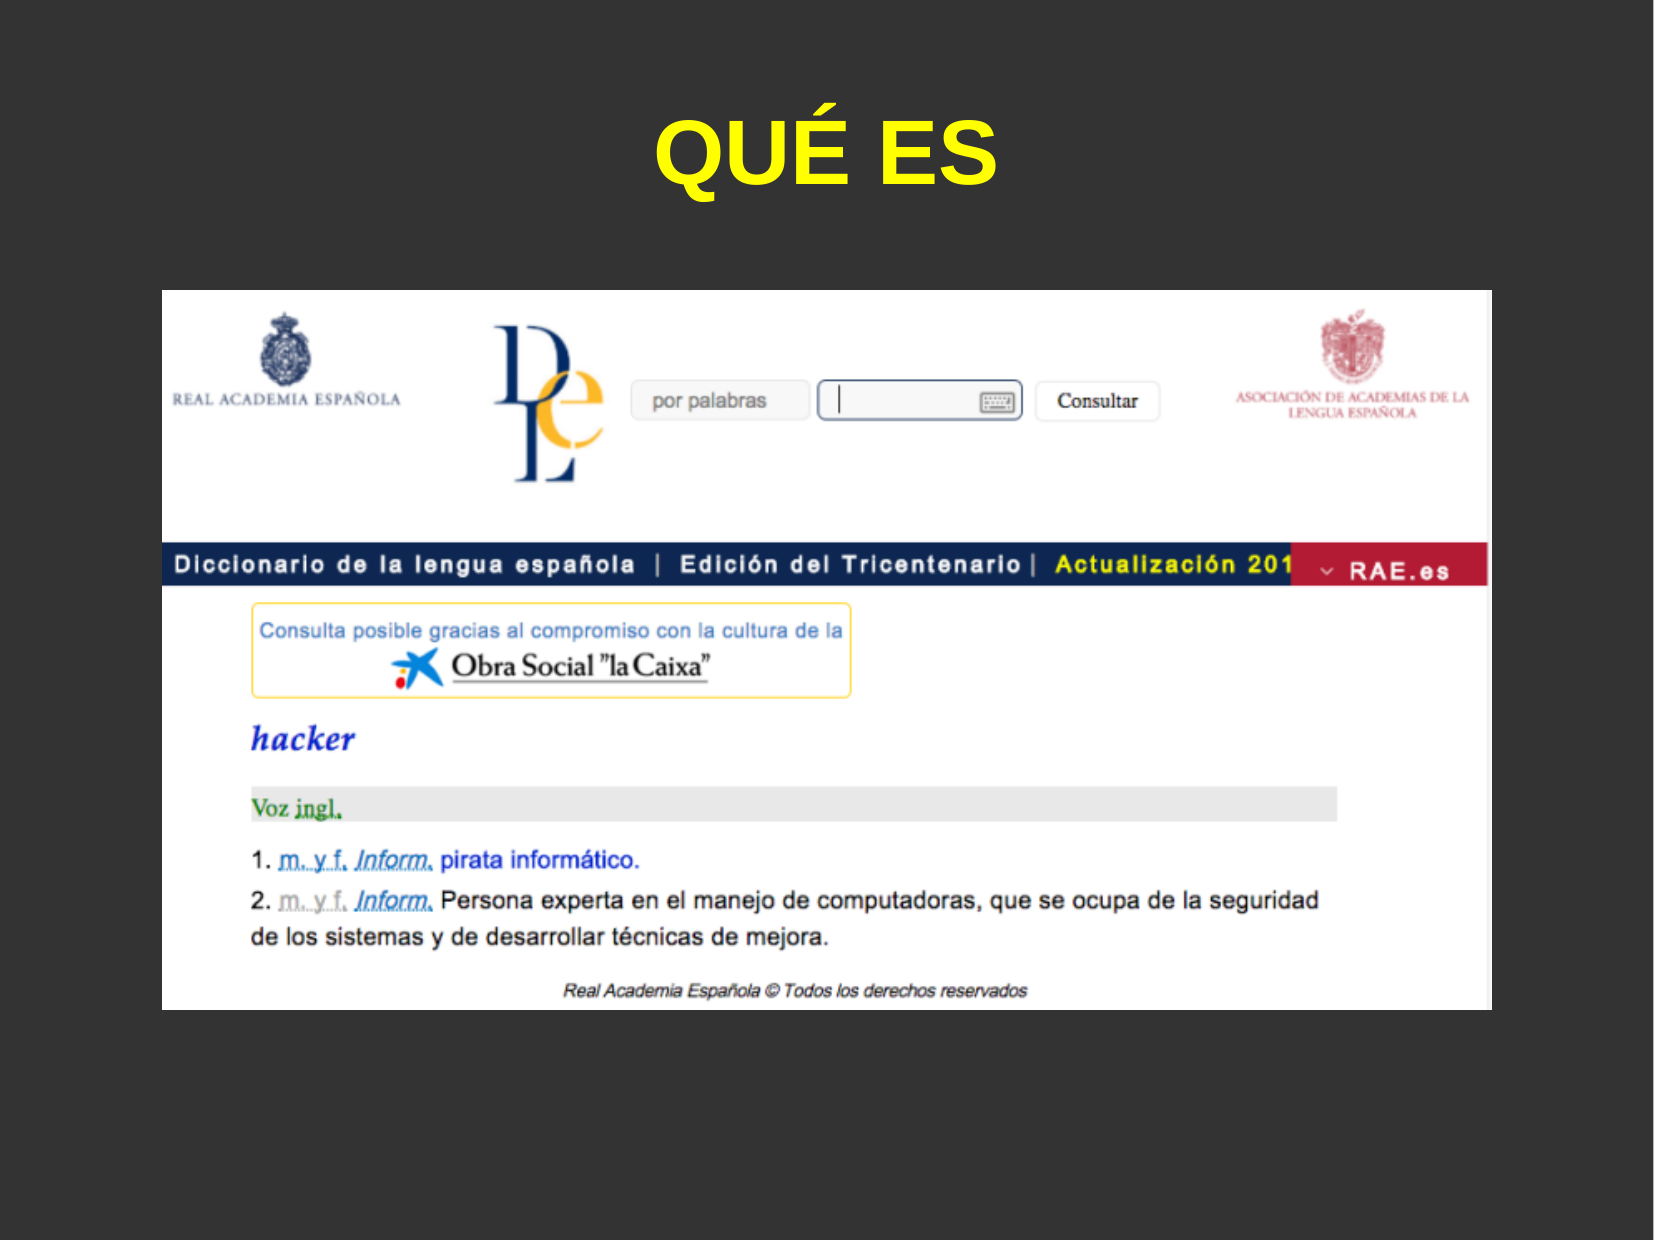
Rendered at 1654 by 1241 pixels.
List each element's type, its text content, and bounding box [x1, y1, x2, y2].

picture [162, 290, 1492, 1010]
title QUÉ ES [82, 49, 1571, 257]
